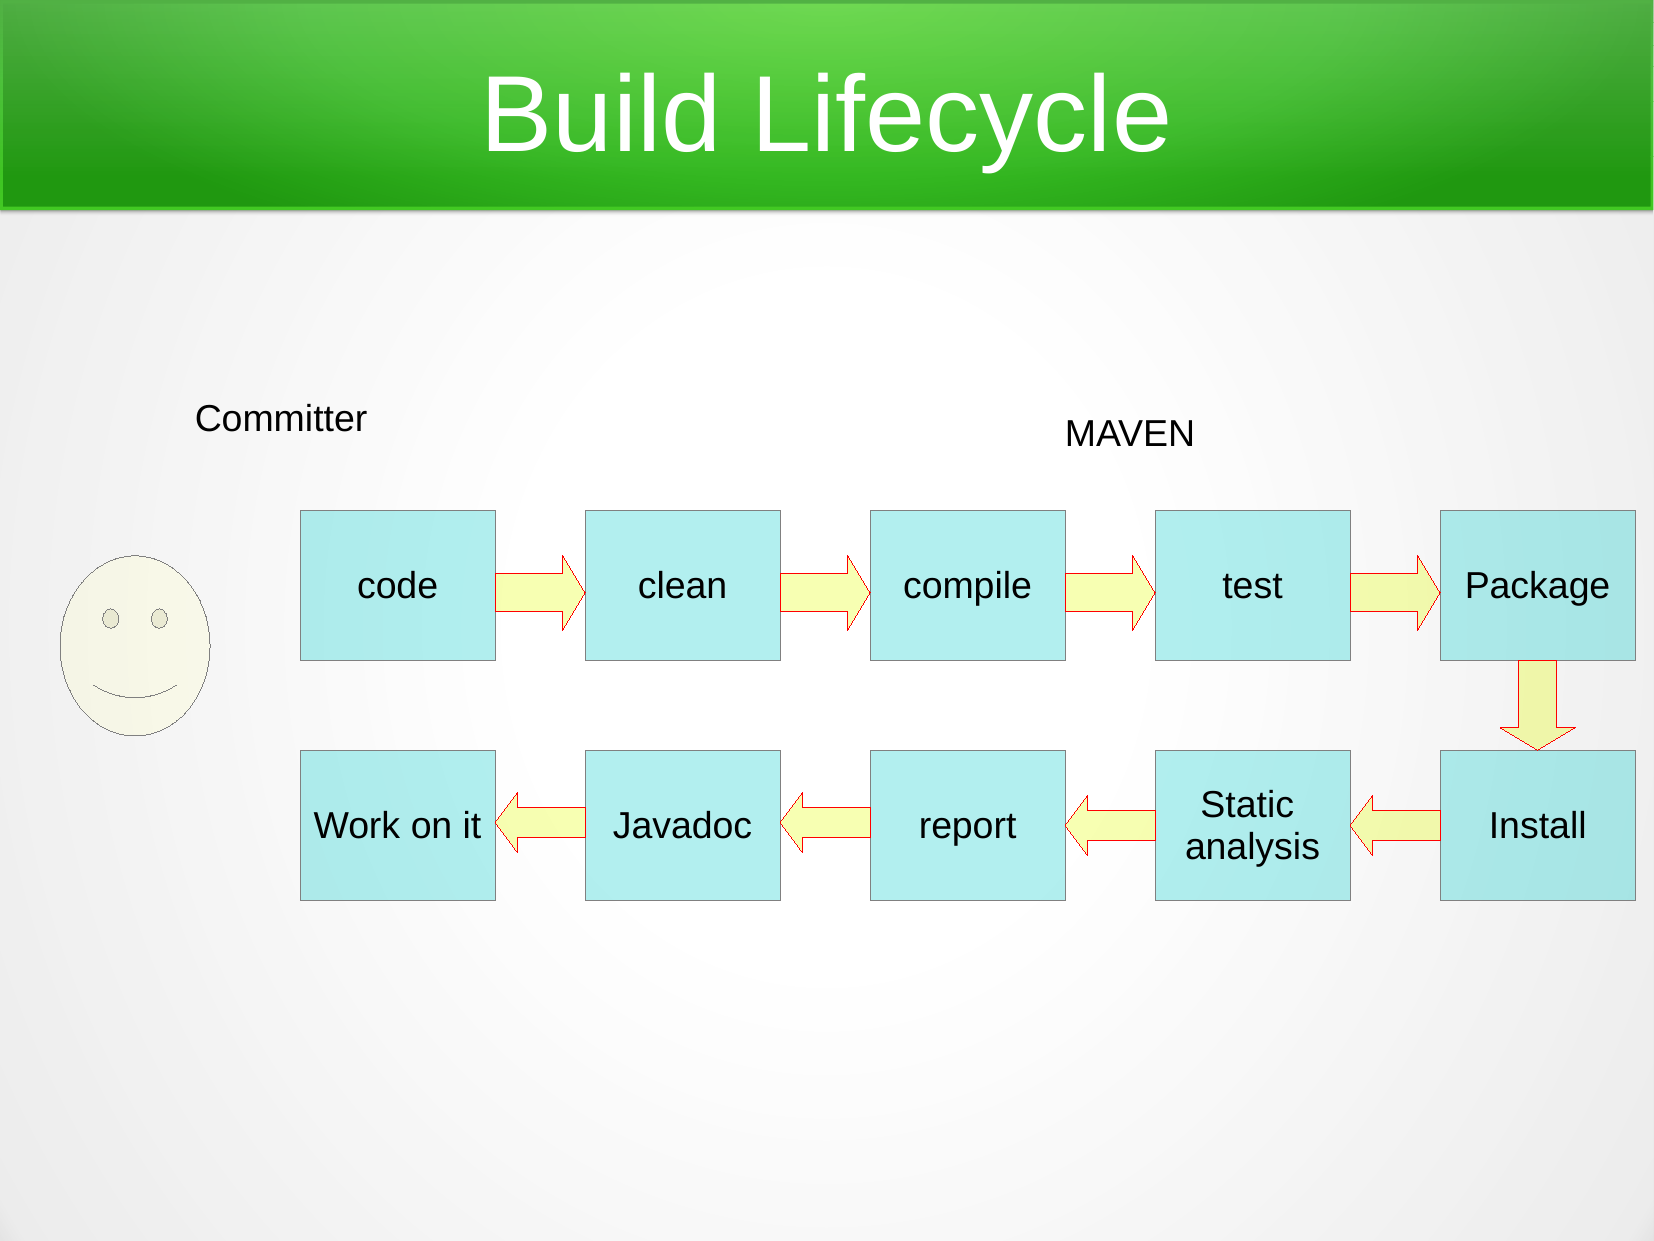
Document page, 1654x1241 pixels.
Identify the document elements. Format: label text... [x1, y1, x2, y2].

text_box Install [1440, 750, 1636, 901]
title Build Lifecycle [82, 49, 1571, 179]
text_box [780, 555, 871, 631]
text_box [1350, 555, 1441, 631]
text_box [60, 555, 211, 736]
text_box test [1155, 510, 1351, 661]
text_box [1500, 660, 1576, 751]
text_box [1350, 795, 1441, 856]
text_box code [300, 510, 496, 661]
text_box Committer [180, 390, 391, 447]
text_box [780, 792, 871, 853]
text_box Package [1440, 510, 1636, 661]
text_box Static analysis [1155, 750, 1351, 901]
text_box clean [585, 510, 781, 661]
text_box report [870, 750, 1066, 901]
text_box [1065, 795, 1156, 856]
text_box Work on it [300, 750, 496, 901]
text_box [1065, 555, 1156, 631]
text_box Javadoc [585, 750, 781, 901]
text_box [495, 792, 586, 853]
text_box MAVEN [1050, 405, 1216, 462]
text_box compile [870, 510, 1066, 661]
text_box [495, 555, 586, 631]
